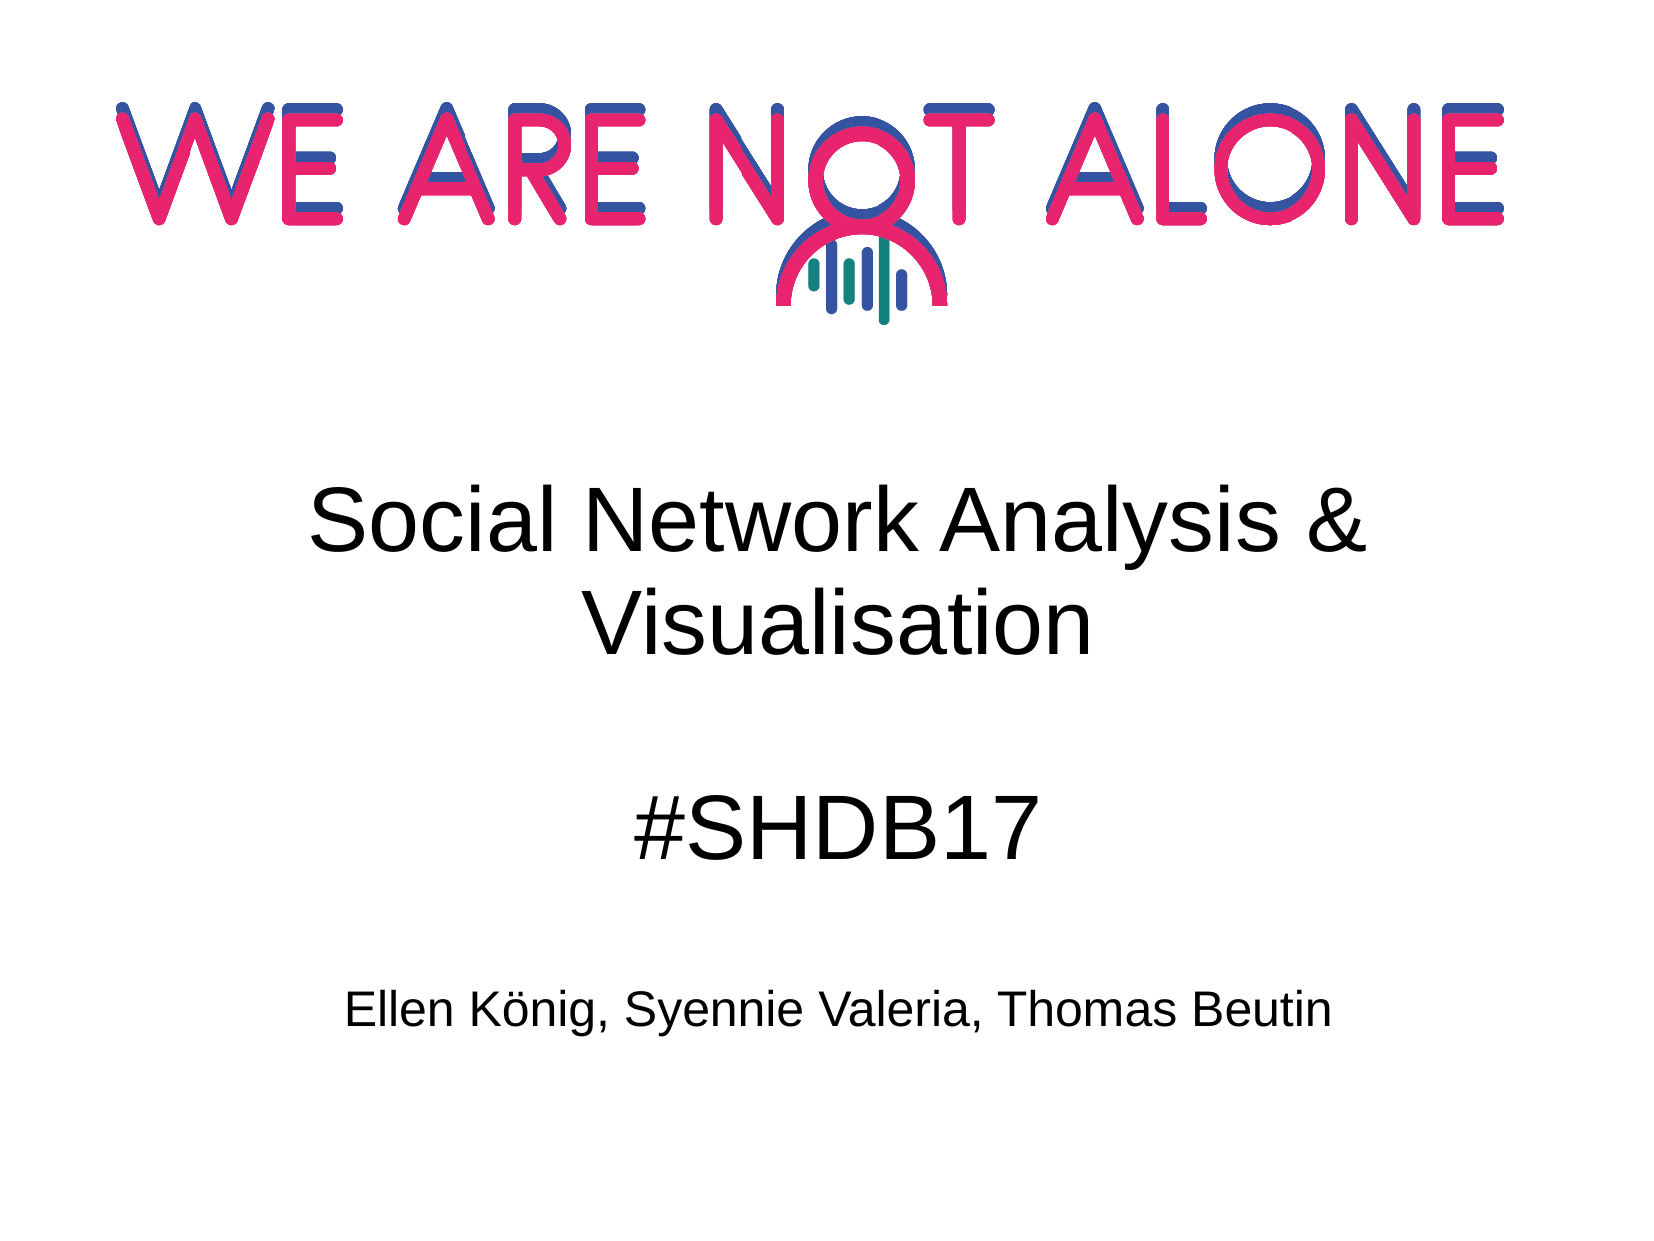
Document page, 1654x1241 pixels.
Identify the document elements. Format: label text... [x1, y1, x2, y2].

title Social Network Analysis & Visualisation #SHDB17 Ellen König, Syennie Valeria, Thomas Beutin [94, 468, 1583, 1038]
picture [53, 56, 1567, 343]
